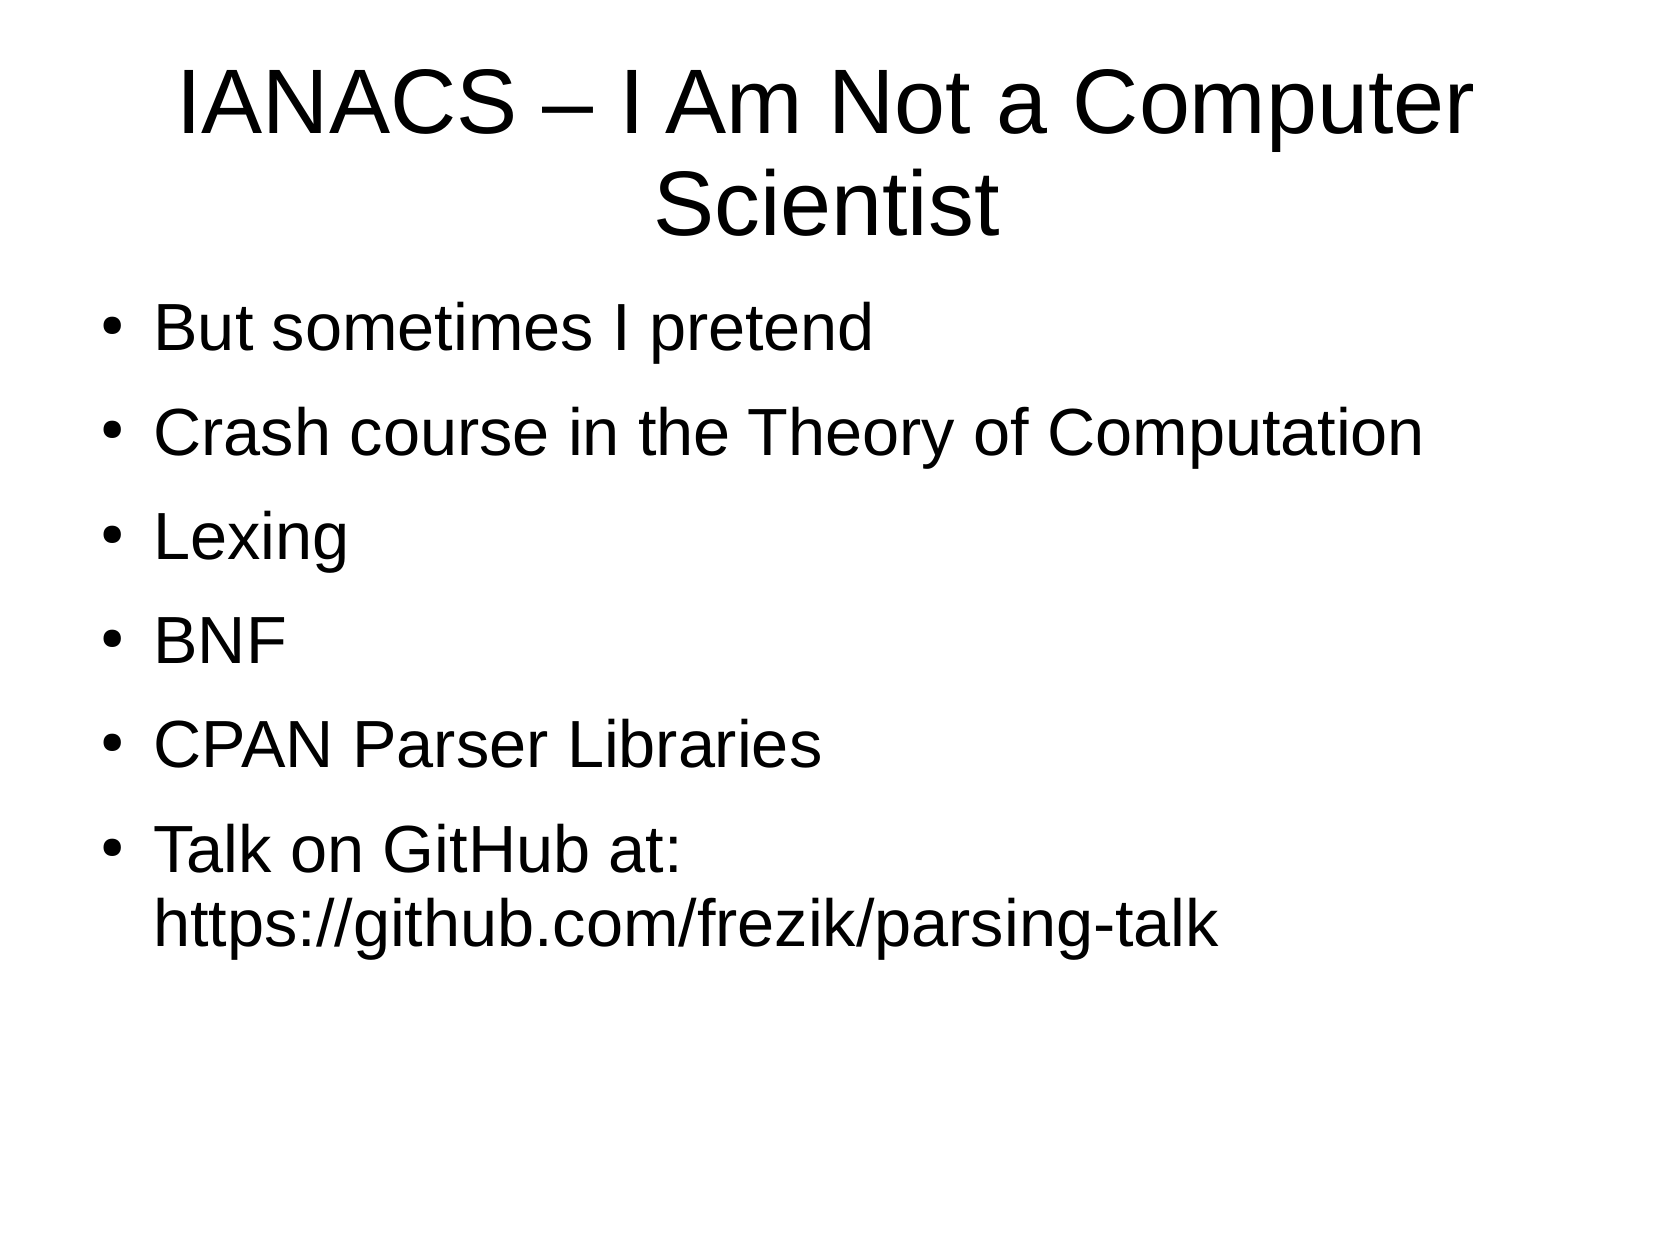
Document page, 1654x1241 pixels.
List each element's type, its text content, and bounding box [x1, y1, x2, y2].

list But sometimes I pretend Crash course in the Theory of Computation Lexing BNF CPAN Parser Libraries Talk on GitHub at: https://github.com/frezik/parsing-talk [82, 290, 1538, 1156]
title IANACS – I Am Not a Computer Scientist [82, 49, 1571, 257]
